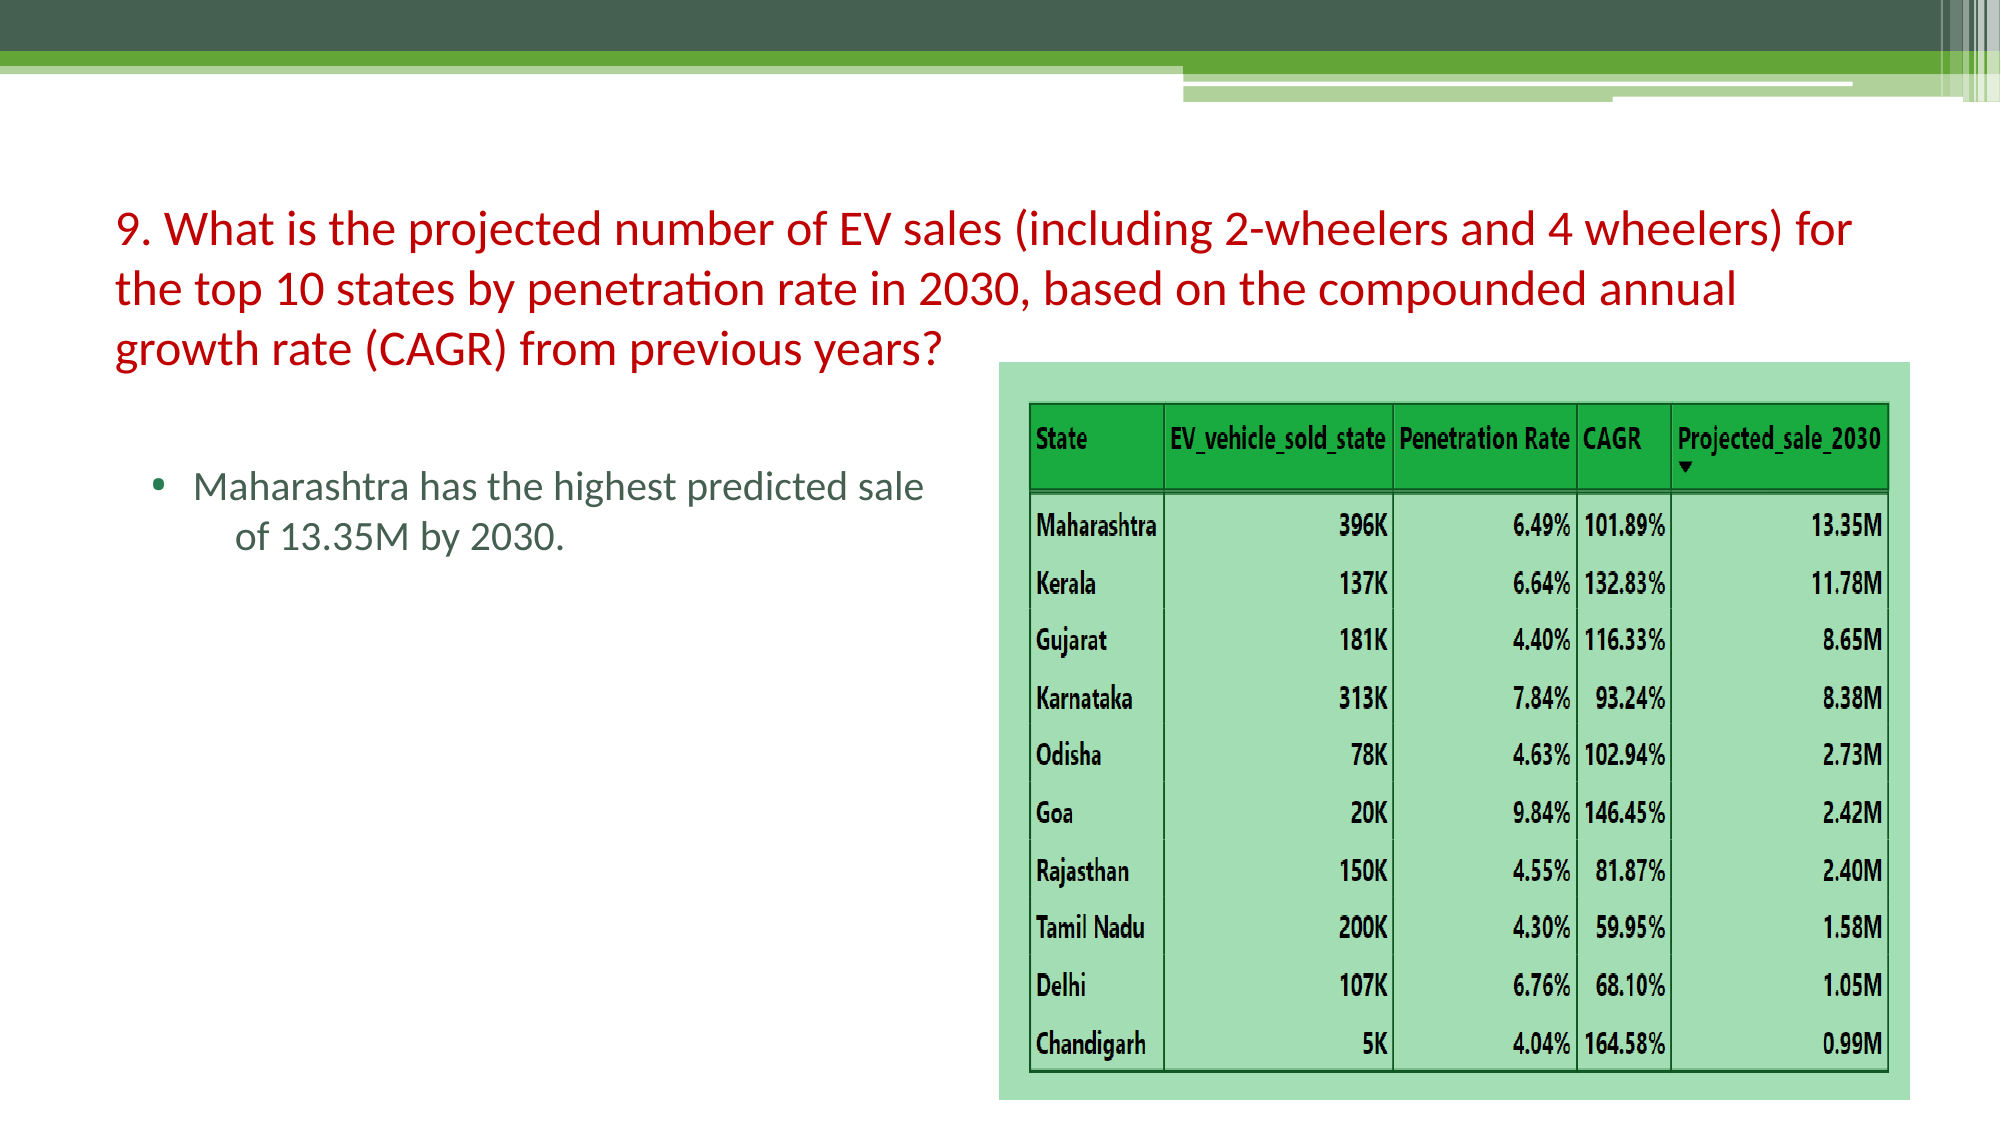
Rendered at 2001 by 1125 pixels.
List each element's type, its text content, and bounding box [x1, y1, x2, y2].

picture [999, 362, 1910, 1100]
title 9. What is the projected number of EV sales (including 2-wheelers and 4 wheelers) for the top 10 states by penetration rate in 2030, based on the compounded annual growth rate (CAGR) from previous years? [99, 187, 1900, 363]
list Maharashtra has the highest predicted sale of 13.35M by 2030. [99, 450, 984, 1082]
